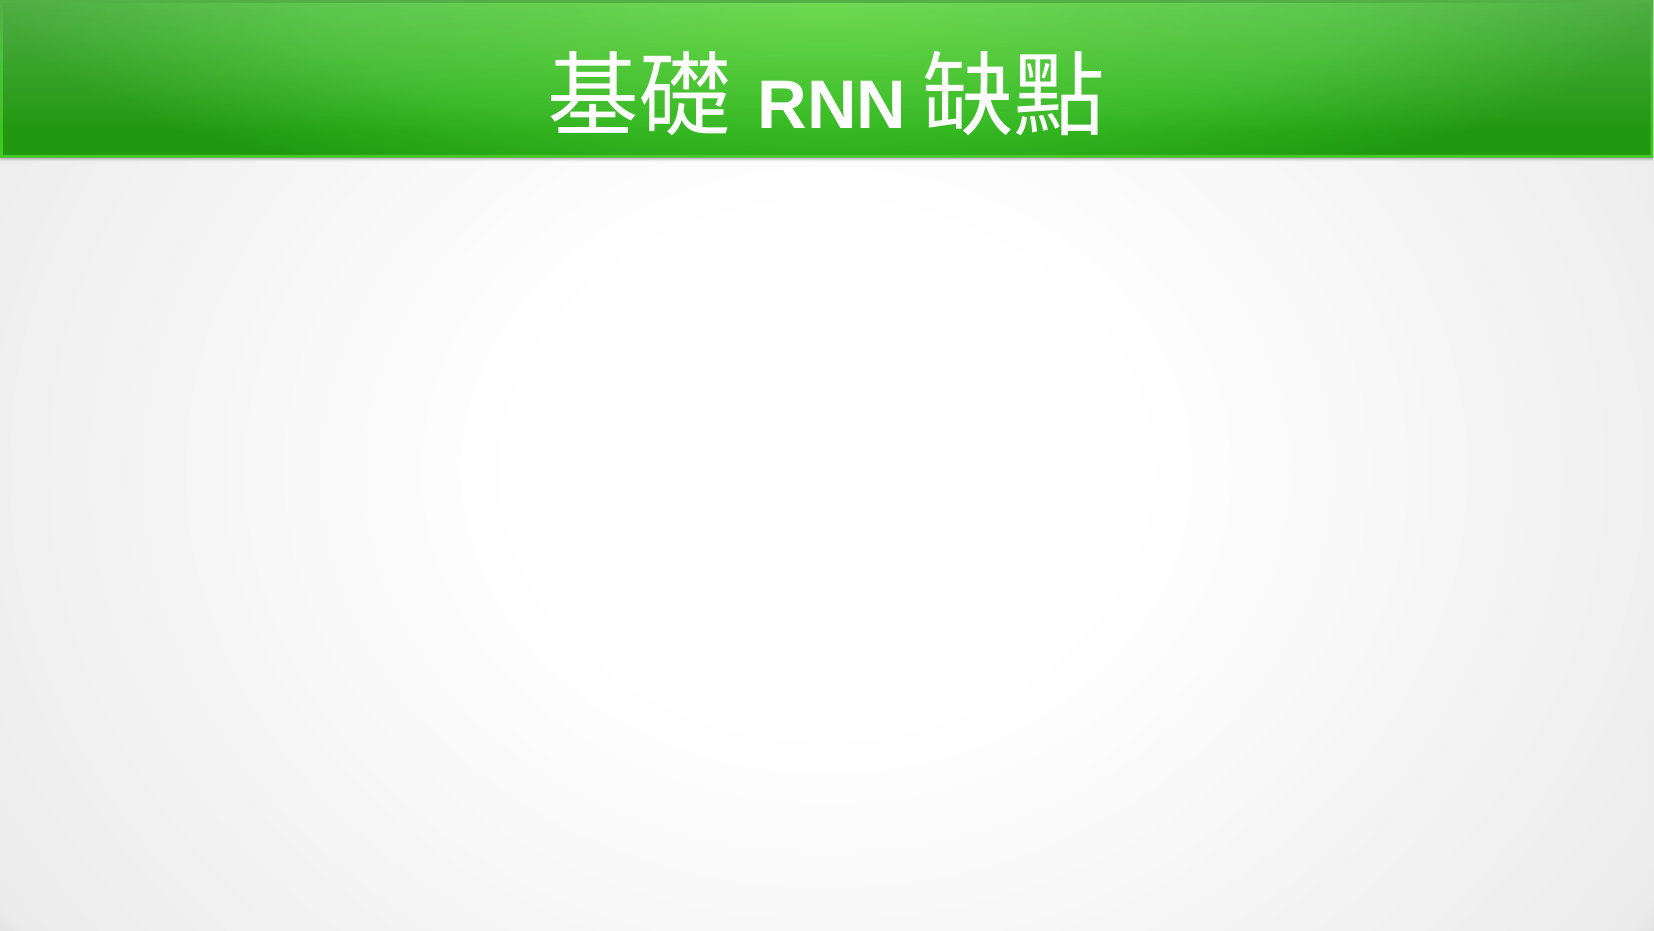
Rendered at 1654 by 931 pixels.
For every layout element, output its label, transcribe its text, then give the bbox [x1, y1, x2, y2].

title 基礎RNN缺點 [82, 28, 1571, 149]
